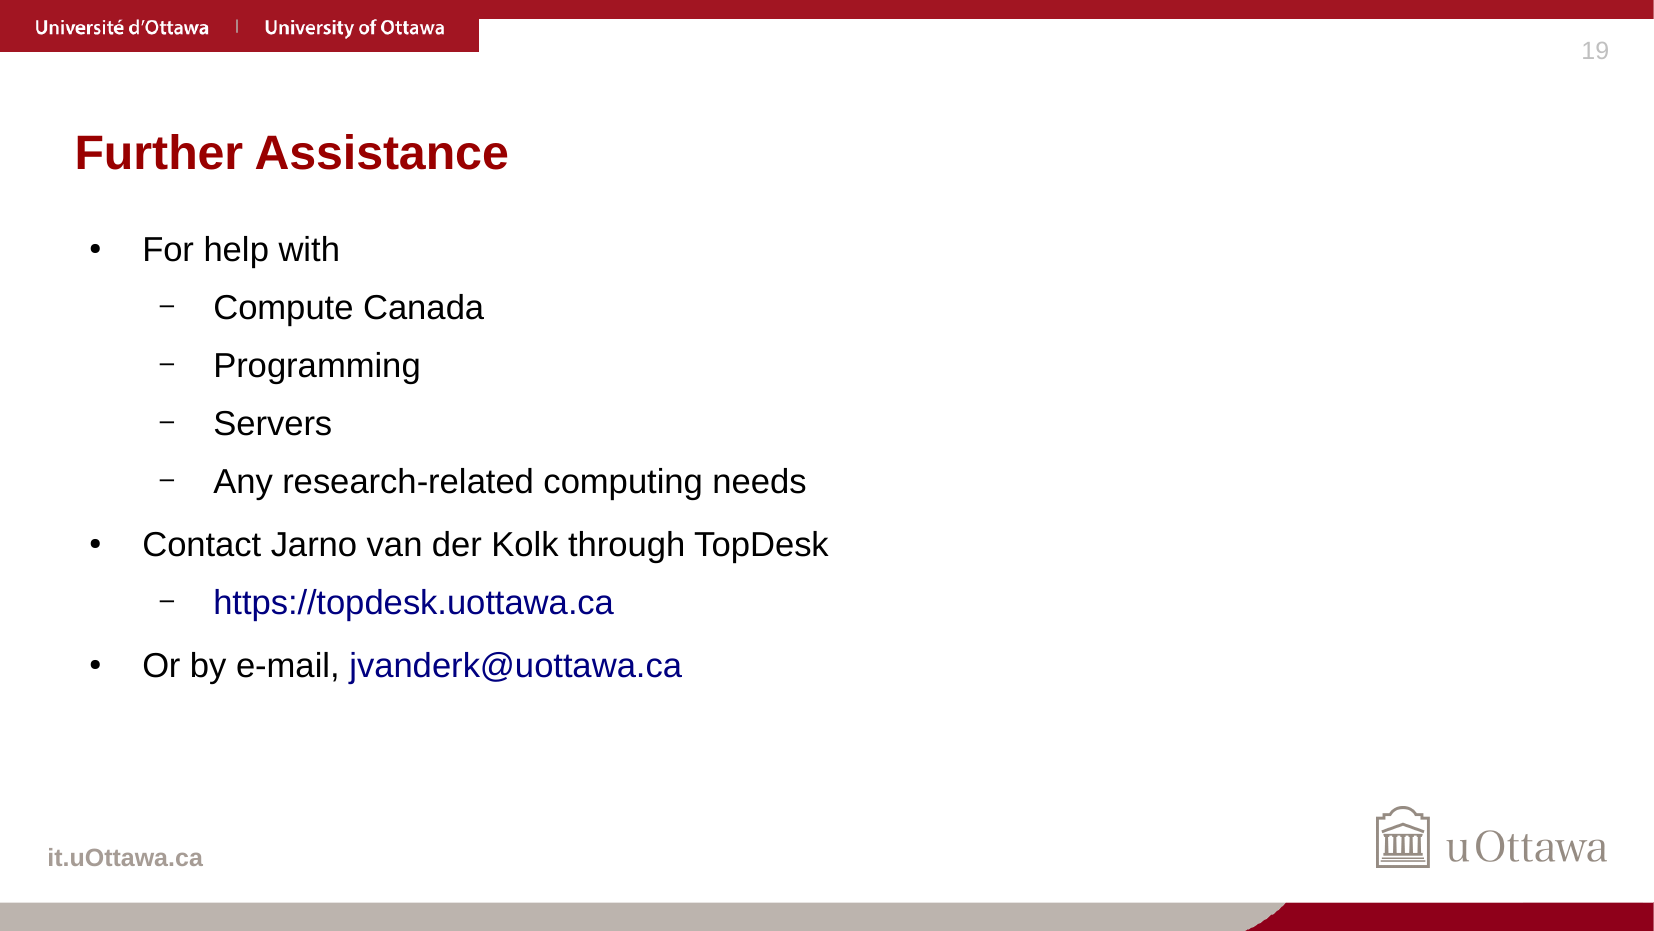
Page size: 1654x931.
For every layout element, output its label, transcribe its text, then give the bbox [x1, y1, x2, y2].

title Further Assistance [74, 93, 1481, 212]
picture [1376, 806, 1607, 868]
picture [0, 903, 1654, 931]
picture [0, 0, 1654, 52]
list For help with Compute Canada Programming Servers Any research-related computing needs Contact Jarno van der Kolk through TopDesk https://topdesk.uottawa.ca Or by e-mail, jvanderk@uottawa.ca [71, 230, 1477, 740]
